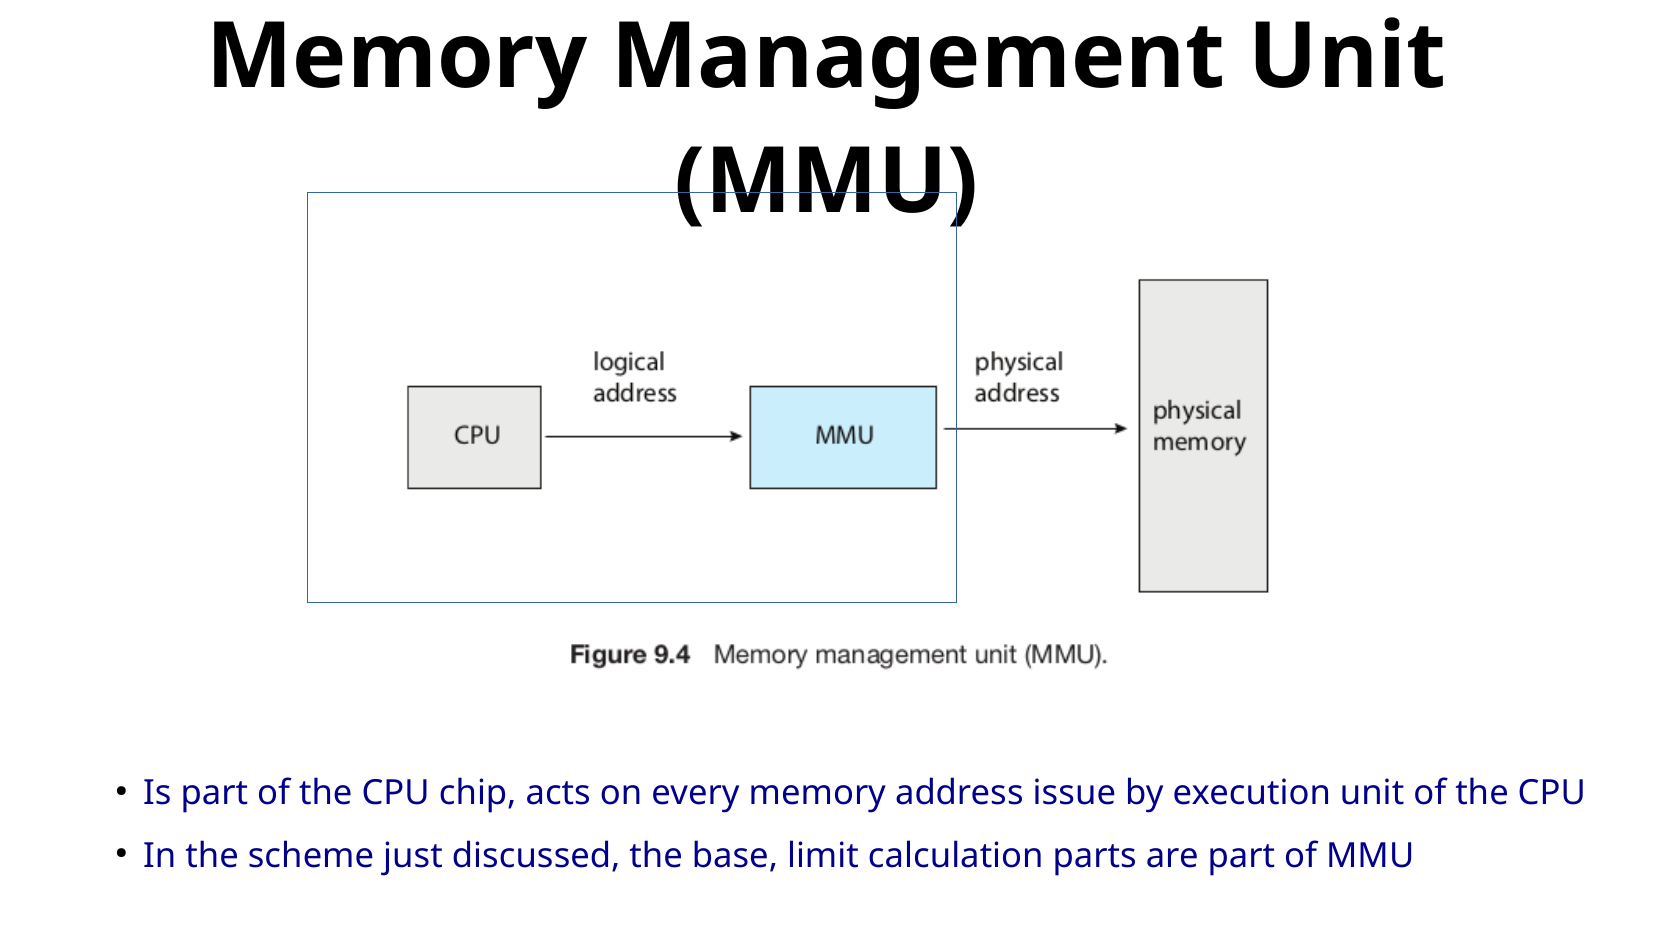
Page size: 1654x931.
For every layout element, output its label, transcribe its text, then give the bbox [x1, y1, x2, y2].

picture [345, 256, 956, 602]
list Is part of the CPU chip, acts on every memory address issue by execution unit of the CPU In the scheme just discussed, the base, limit calculation parts are part of MMU [106, 767, 1595, 887]
title Memory Management Unit (MMU) [82, 37, 1571, 193]
picture [345, 256, 1328, 690]
